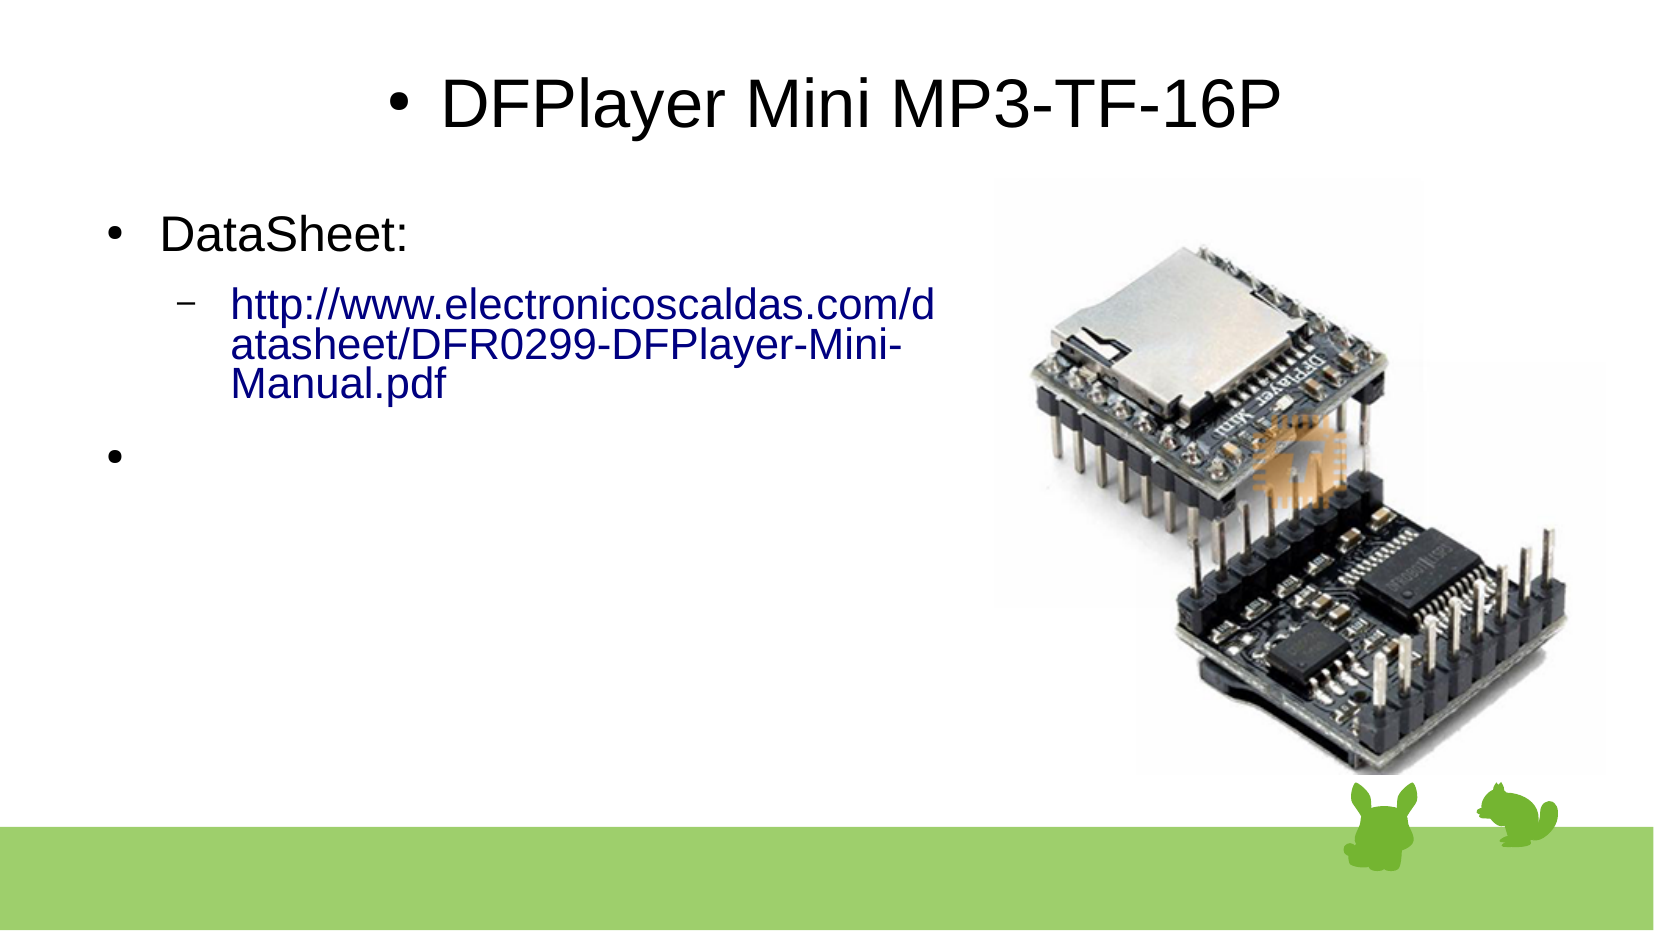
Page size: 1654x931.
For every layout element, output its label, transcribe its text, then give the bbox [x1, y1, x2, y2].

picture [987, 149, 1613, 775]
list DataSheet: http://www.electronicoscaldas.com/datasheet/DFR0299-DFPlayer-Mini-Manual.pdf [88, 206, 938, 739]
title DFPlayer Mini MP3-TF-16P [88, 29, 1565, 178]
